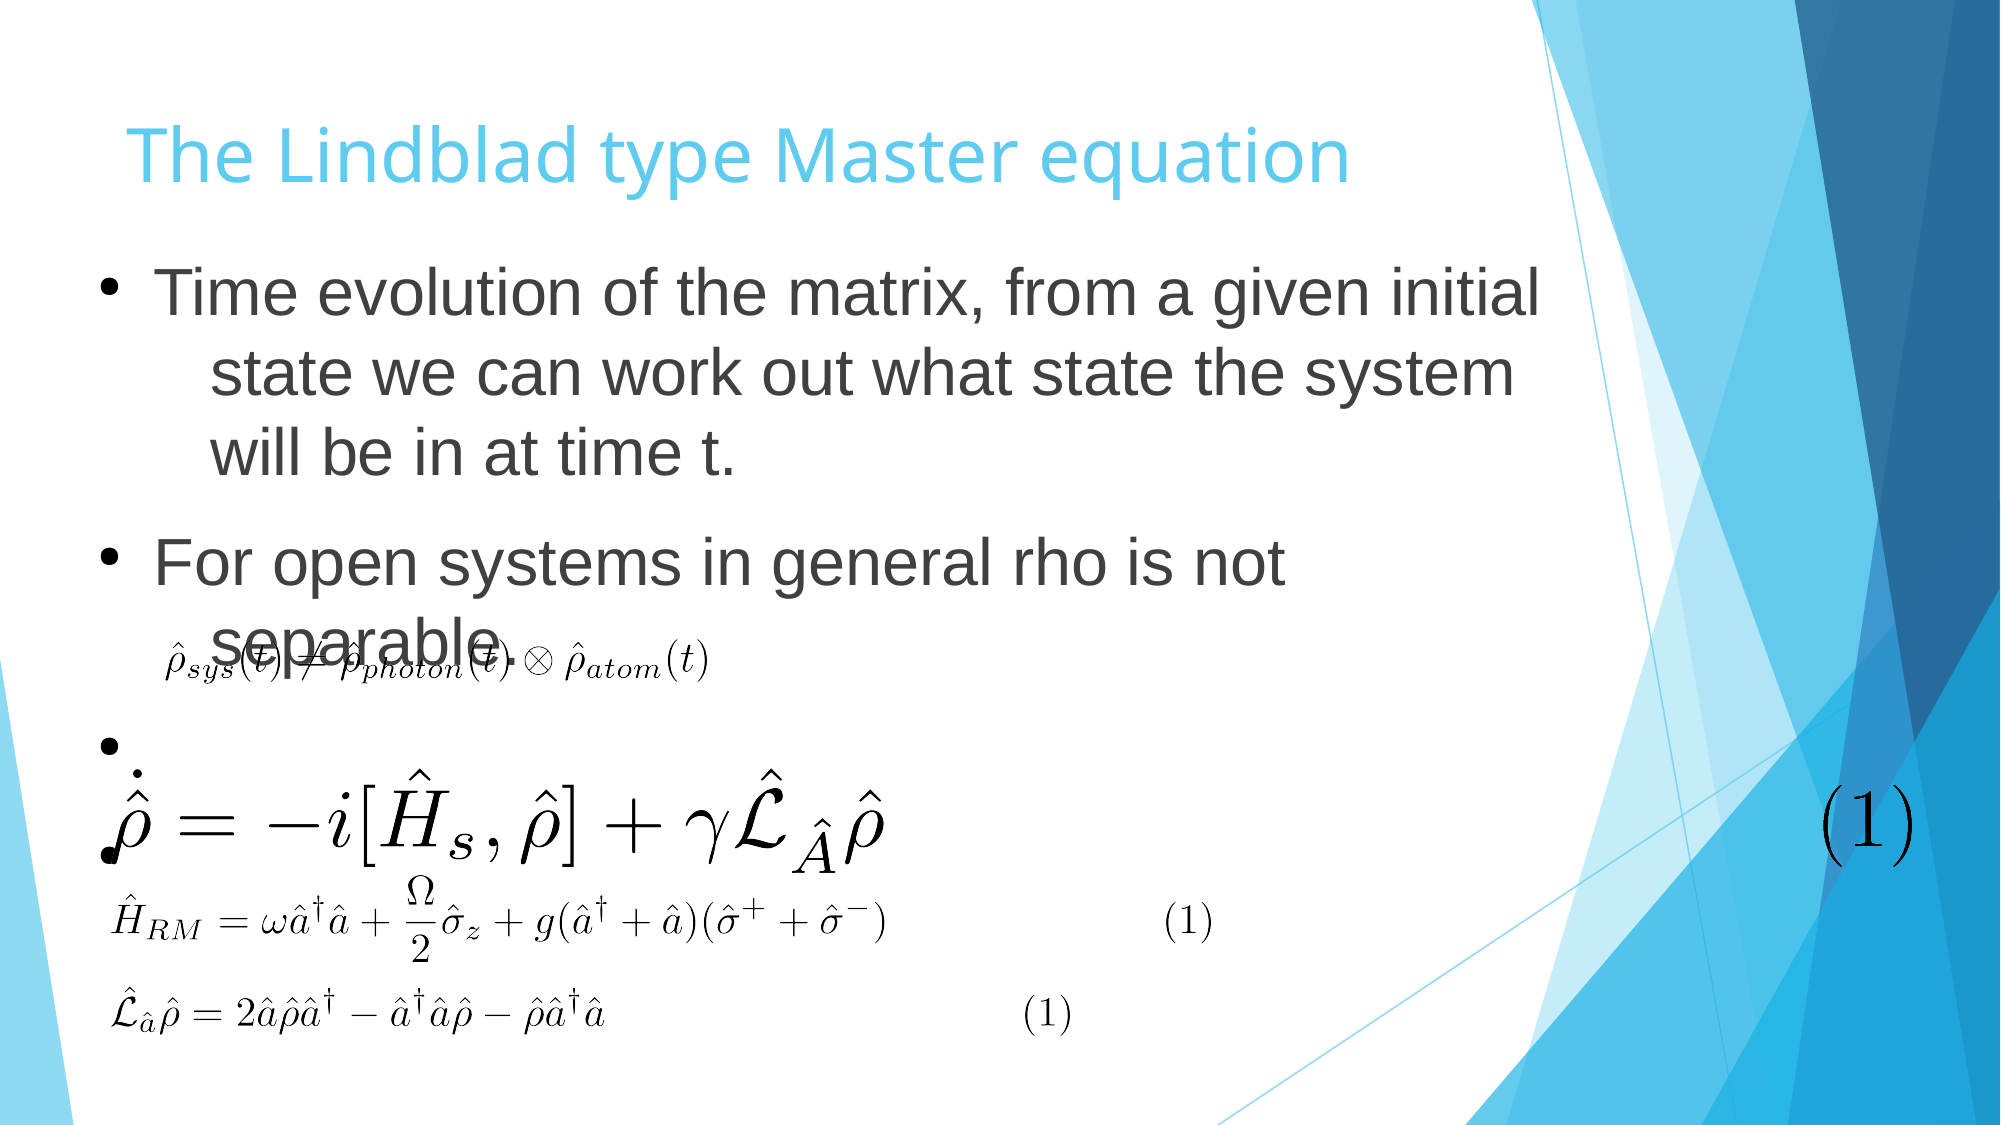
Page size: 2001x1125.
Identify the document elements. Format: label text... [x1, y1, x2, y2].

picture [111, 875, 1211, 962]
list Time evolution of the matrix, from a given initial state we can work out what state the system will be in at time t. For open systems in general rho is not separable. [97, 248, 1584, 901]
picture [165, 639, 707, 684]
picture [111, 986, 1070, 1036]
title The Lindblad type Master equation [111, 99, 1522, 248]
picture [111, 768, 1912, 873]
